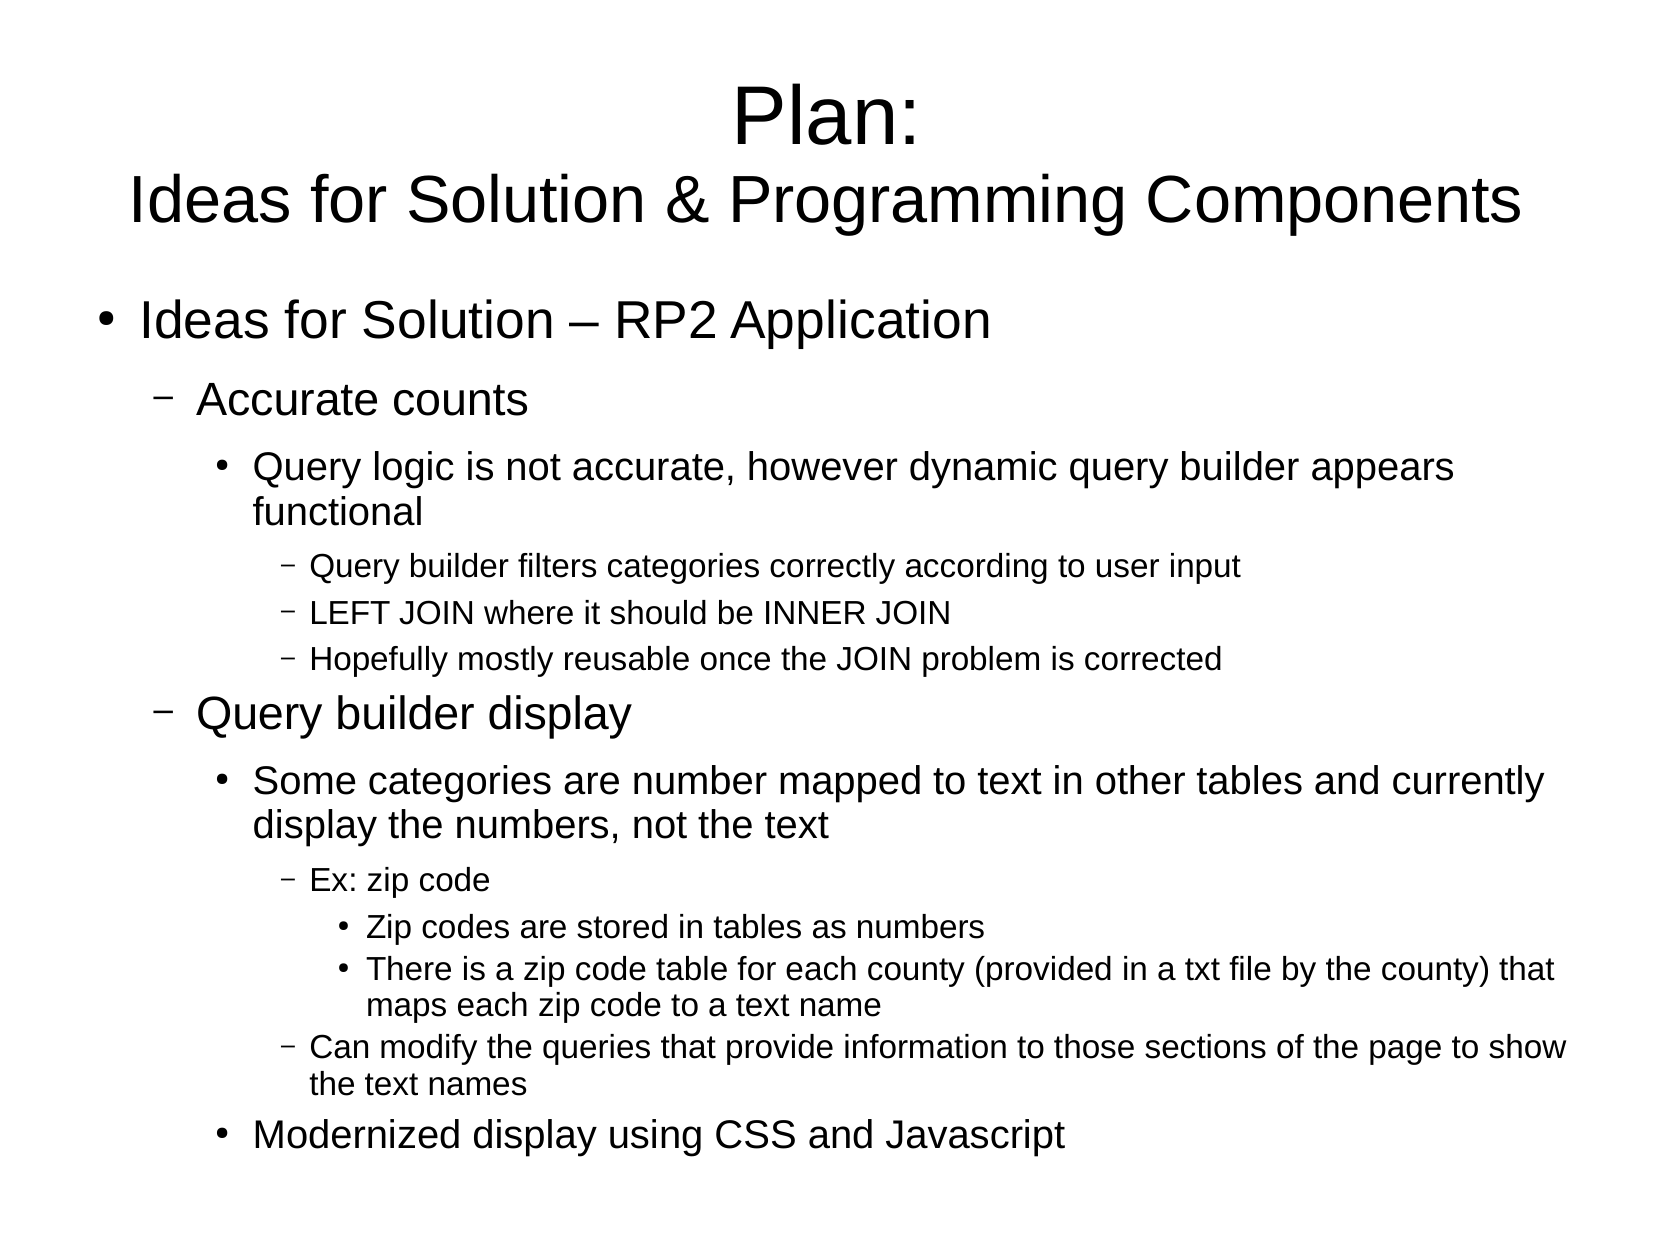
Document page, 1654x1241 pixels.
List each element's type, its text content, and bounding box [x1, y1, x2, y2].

list Ideas for Solution – RP2 Application Accurate counts Query logic is not accurate, however dynamic query builder appears functional Query builder filters categories correctly according to user input LEFT JOIN where it should be INNER JOIN Hopefully mostly reusable once the JOIN problem is corrected Query builder display Some categories are number mapped to text in other tables and currently display the numbers, not the text Ex: zip code Zip codes are stored in tables as numbers There is a zip code table for each county (provided in a txt file by the county) that maps each zip code to a text name Can modify the queries that provide information to those sections of the page to show the text names Modernized display using CSS and Javascript [82, 290, 1571, 1171]
title Plan: Ideas for Solution & Programming Components [82, 49, 1571, 257]
